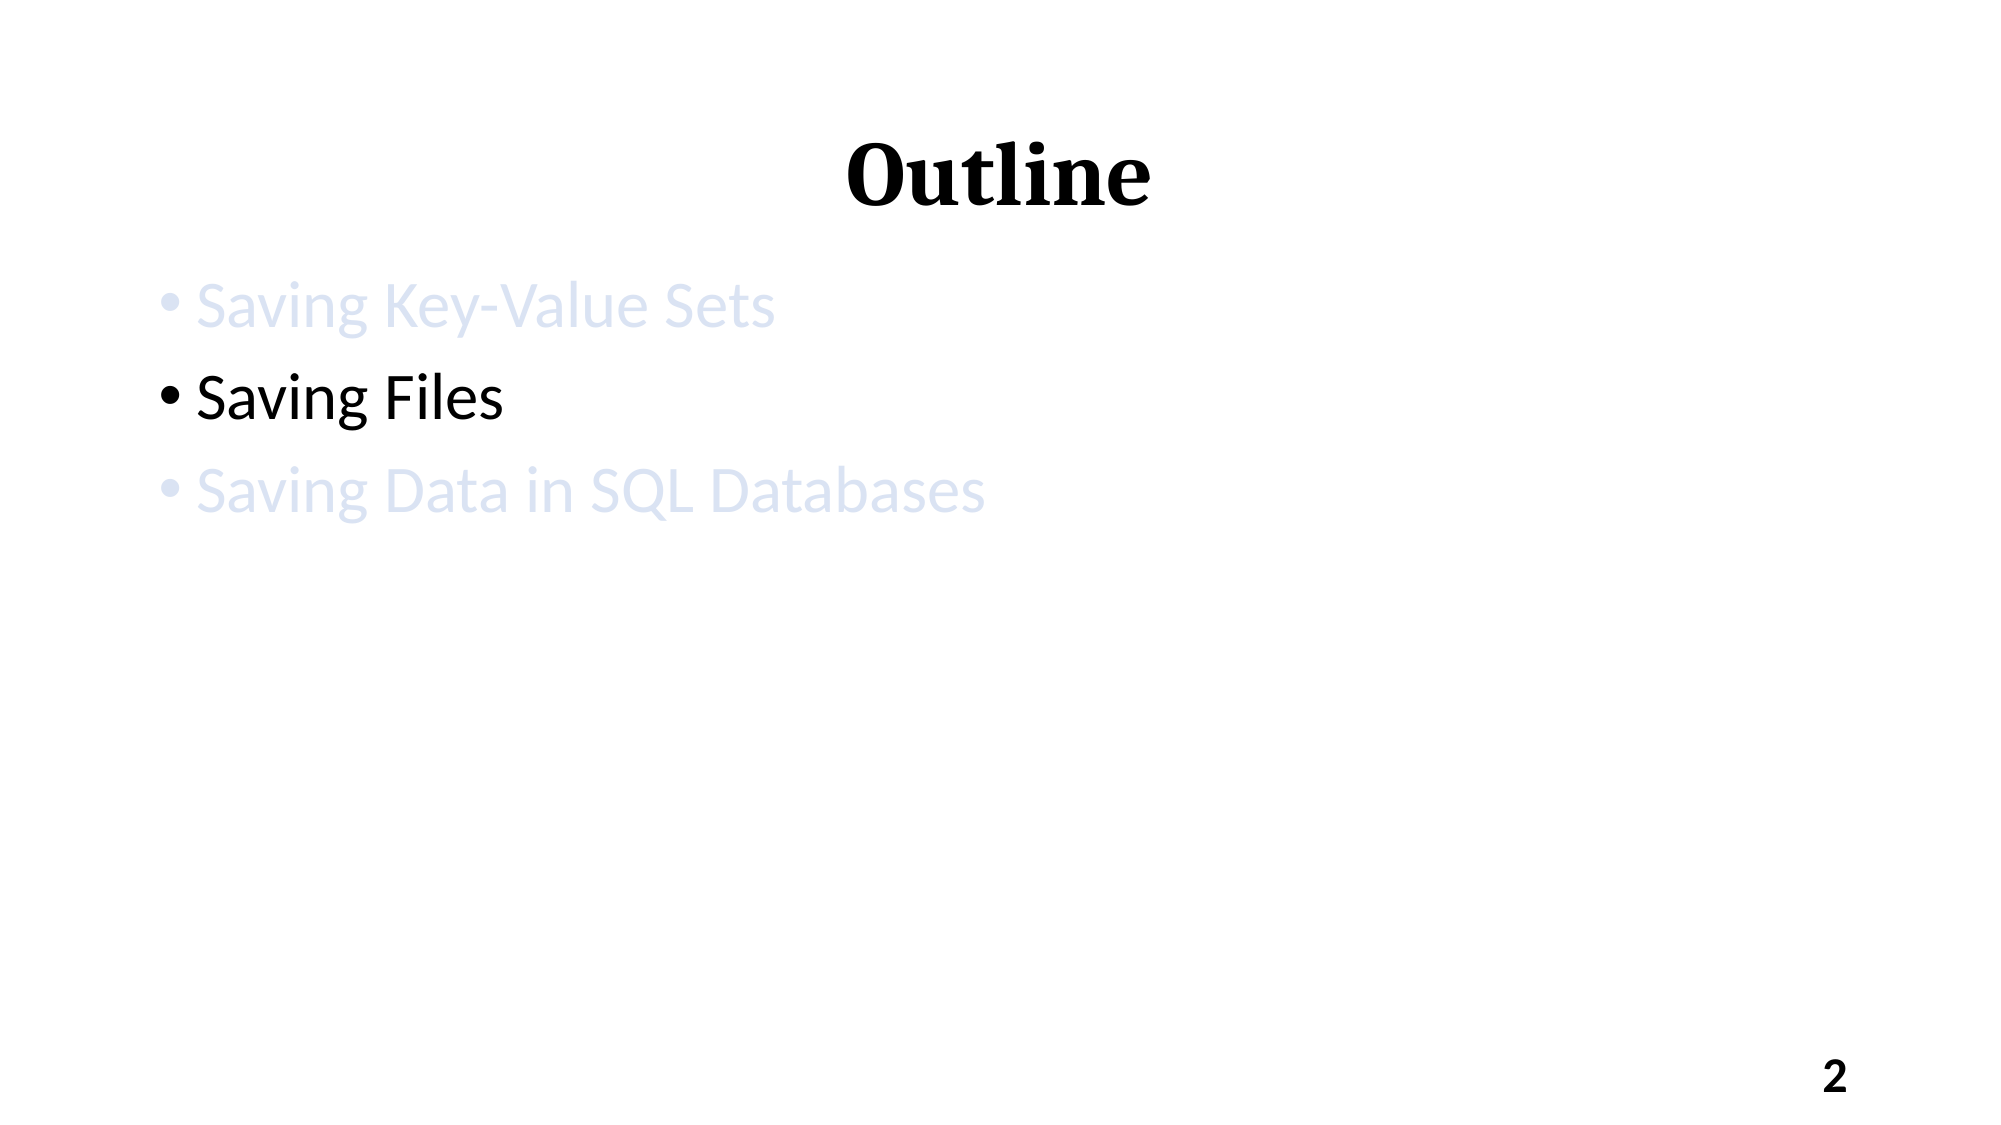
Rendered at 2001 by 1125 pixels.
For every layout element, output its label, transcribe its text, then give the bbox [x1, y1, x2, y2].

list Saving Key-Value Sets Saving Files Saving Data in SQL Databases [143, 261, 1869, 991]
title Outline [137, 59, 1863, 278]
slide_number <number> [1412, 1042, 1863, 1103]
